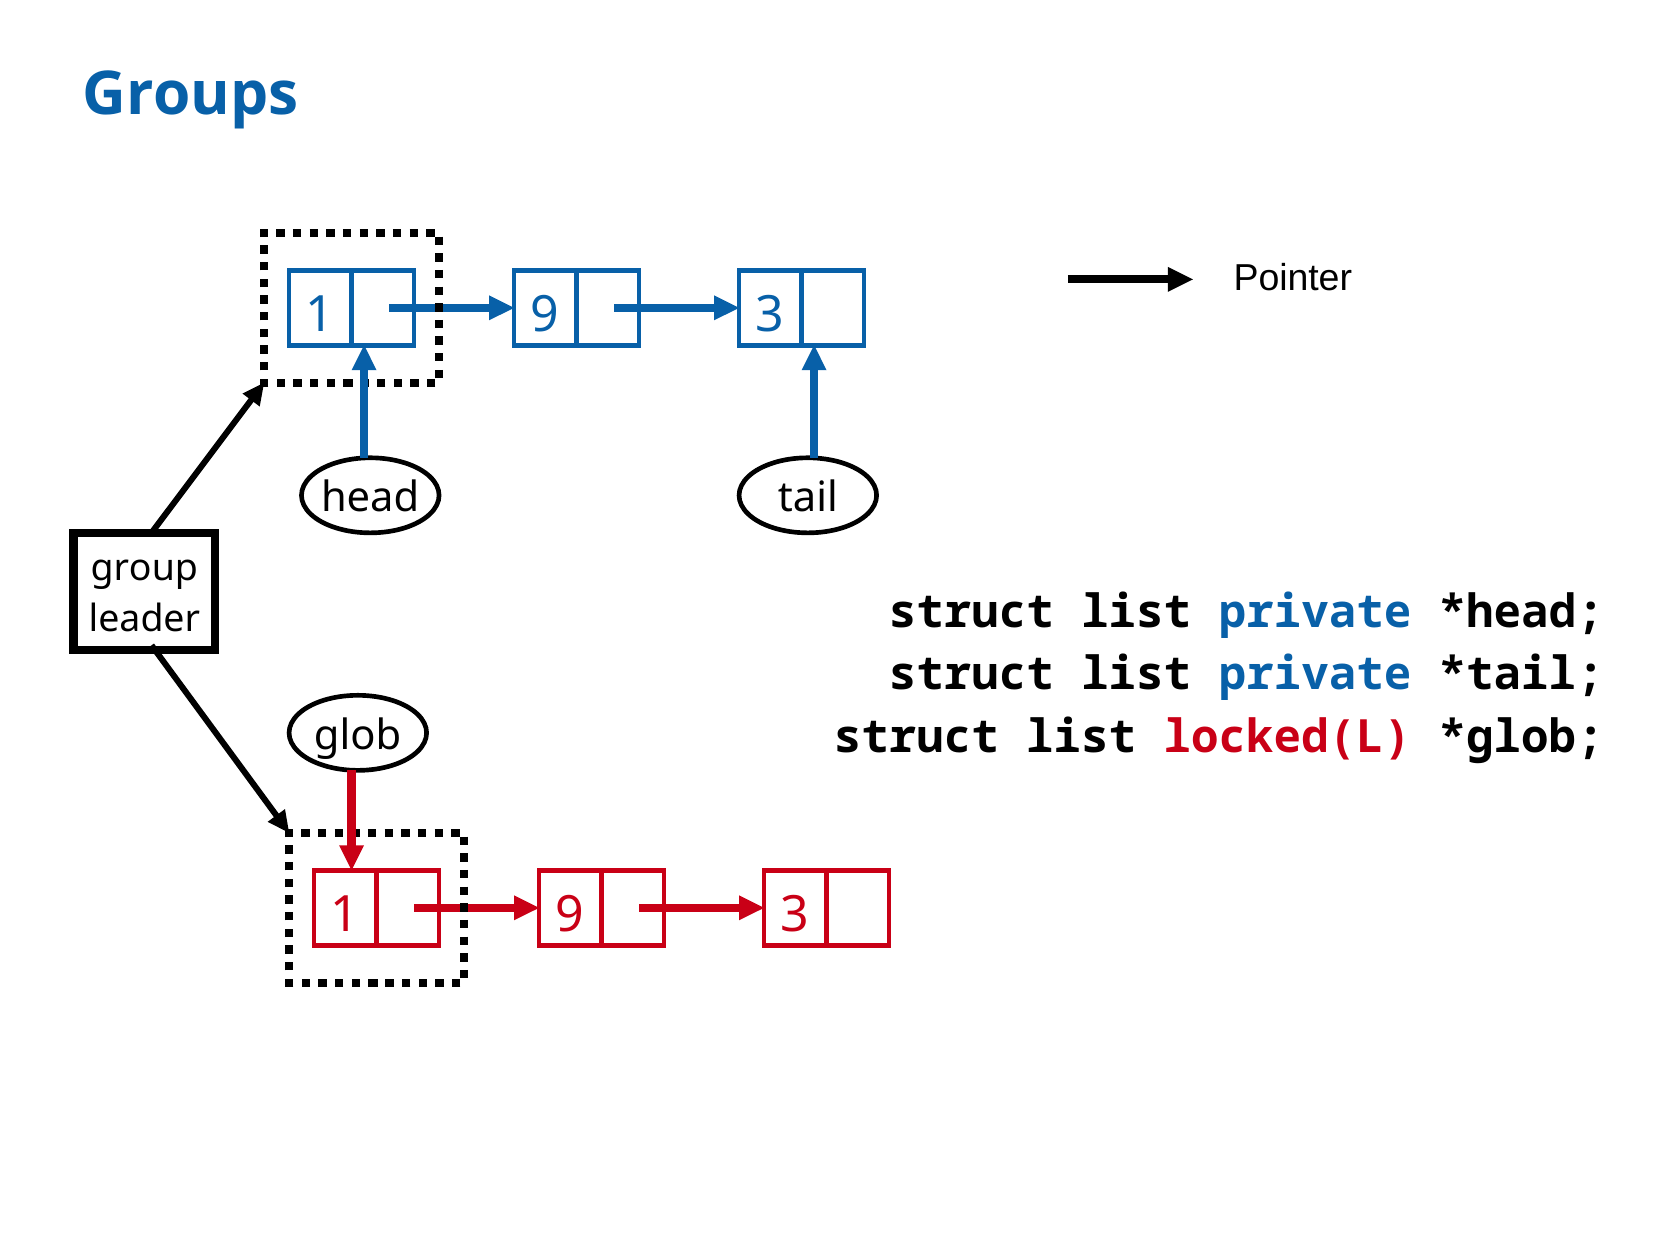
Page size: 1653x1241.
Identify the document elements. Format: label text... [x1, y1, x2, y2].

text_box struct list private *head; struct list private *tail; struct list locked(L) *glob; [664, 570, 1619, 774]
text_box Pointer [1218, 248, 1367, 306]
text_box glob [289, 695, 427, 771]
text_box 1 [315, 870, 375, 954]
title Groups [82, 49, 1572, 211]
text_box 3 [765, 870, 825, 954]
text_box 9 [515, 270, 575, 354]
text_box tail [739, 457, 877, 533]
text_box head [301, 457, 440, 533]
text_box group leader [73, 532, 216, 651]
text_box 9 [540, 870, 600, 954]
text_box 1 [290, 270, 350, 354]
text_box 3 [740, 270, 800, 354]
